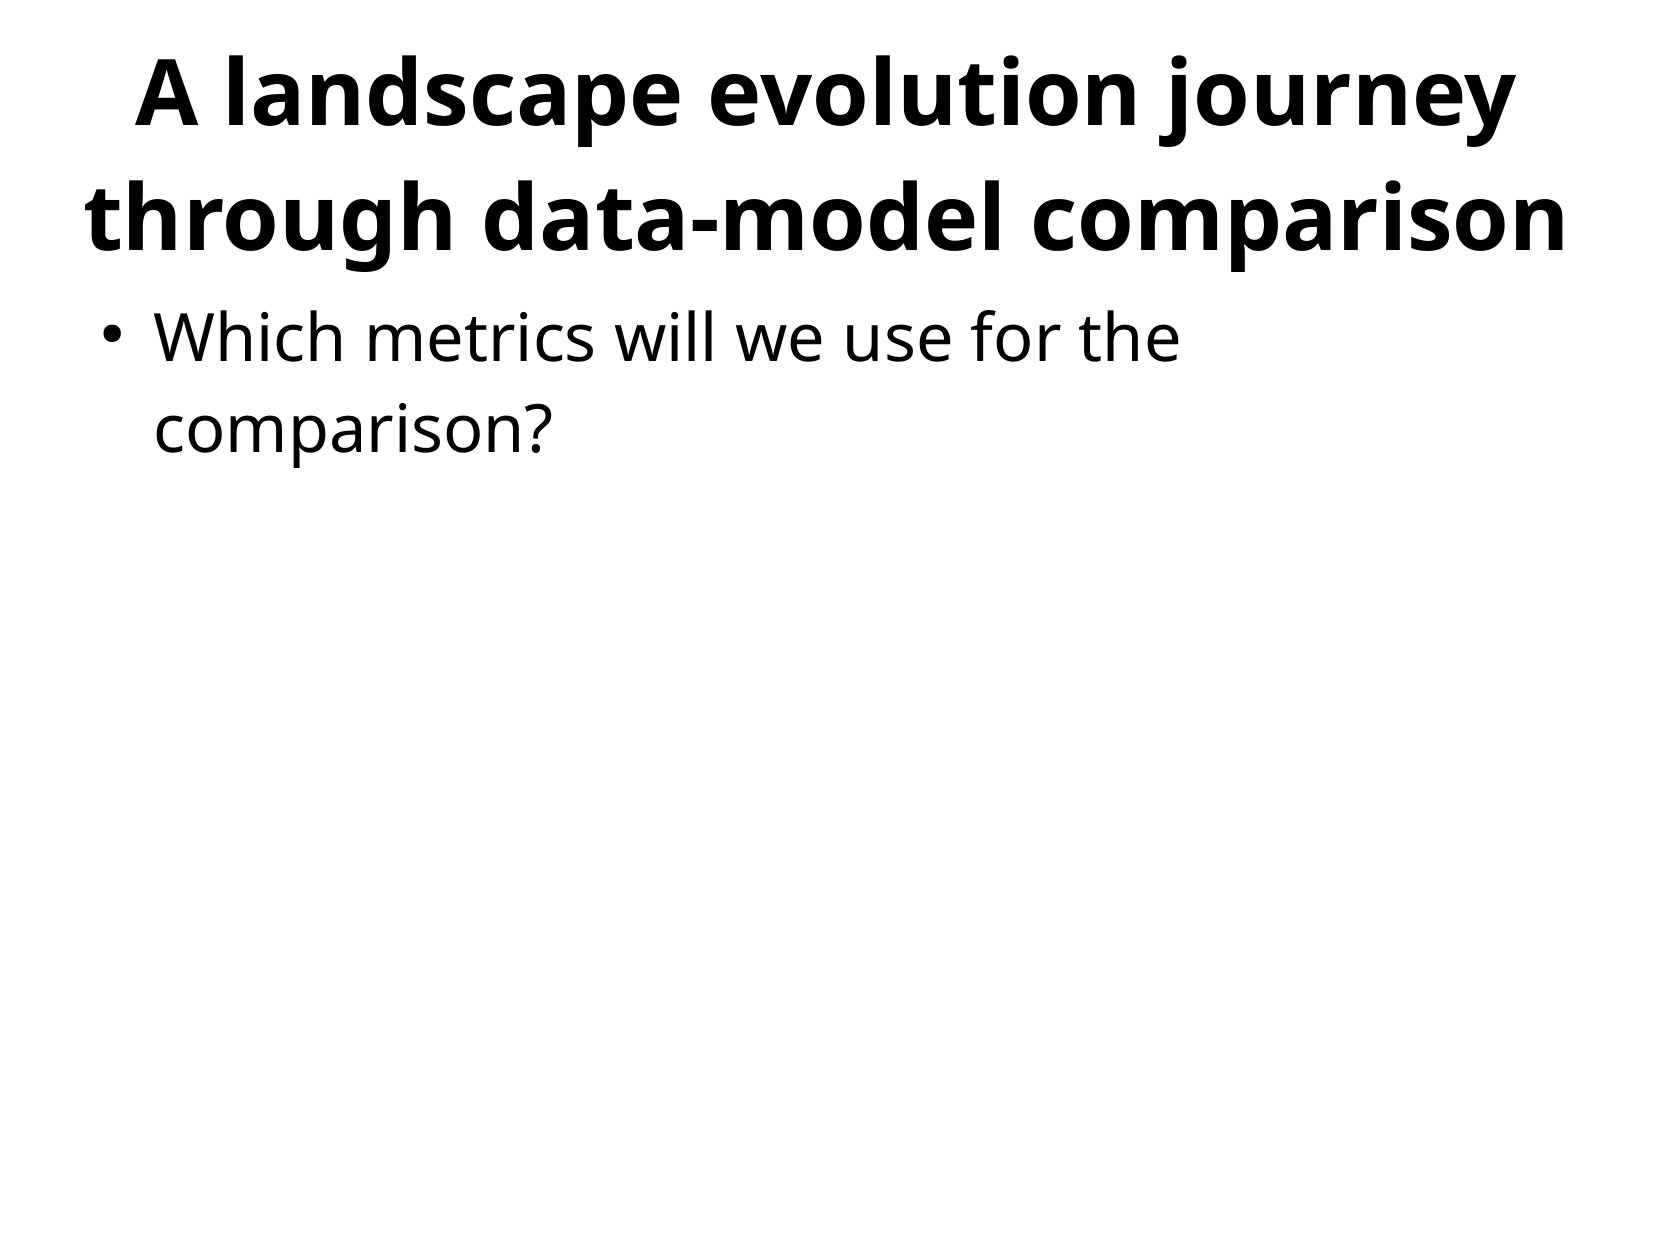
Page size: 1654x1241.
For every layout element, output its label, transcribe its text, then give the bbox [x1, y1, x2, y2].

list Which metrics will we use for the comparison? [82, 290, 1571, 1010]
title A landscape evolution journey through data-model comparison [82, 49, 1571, 257]
